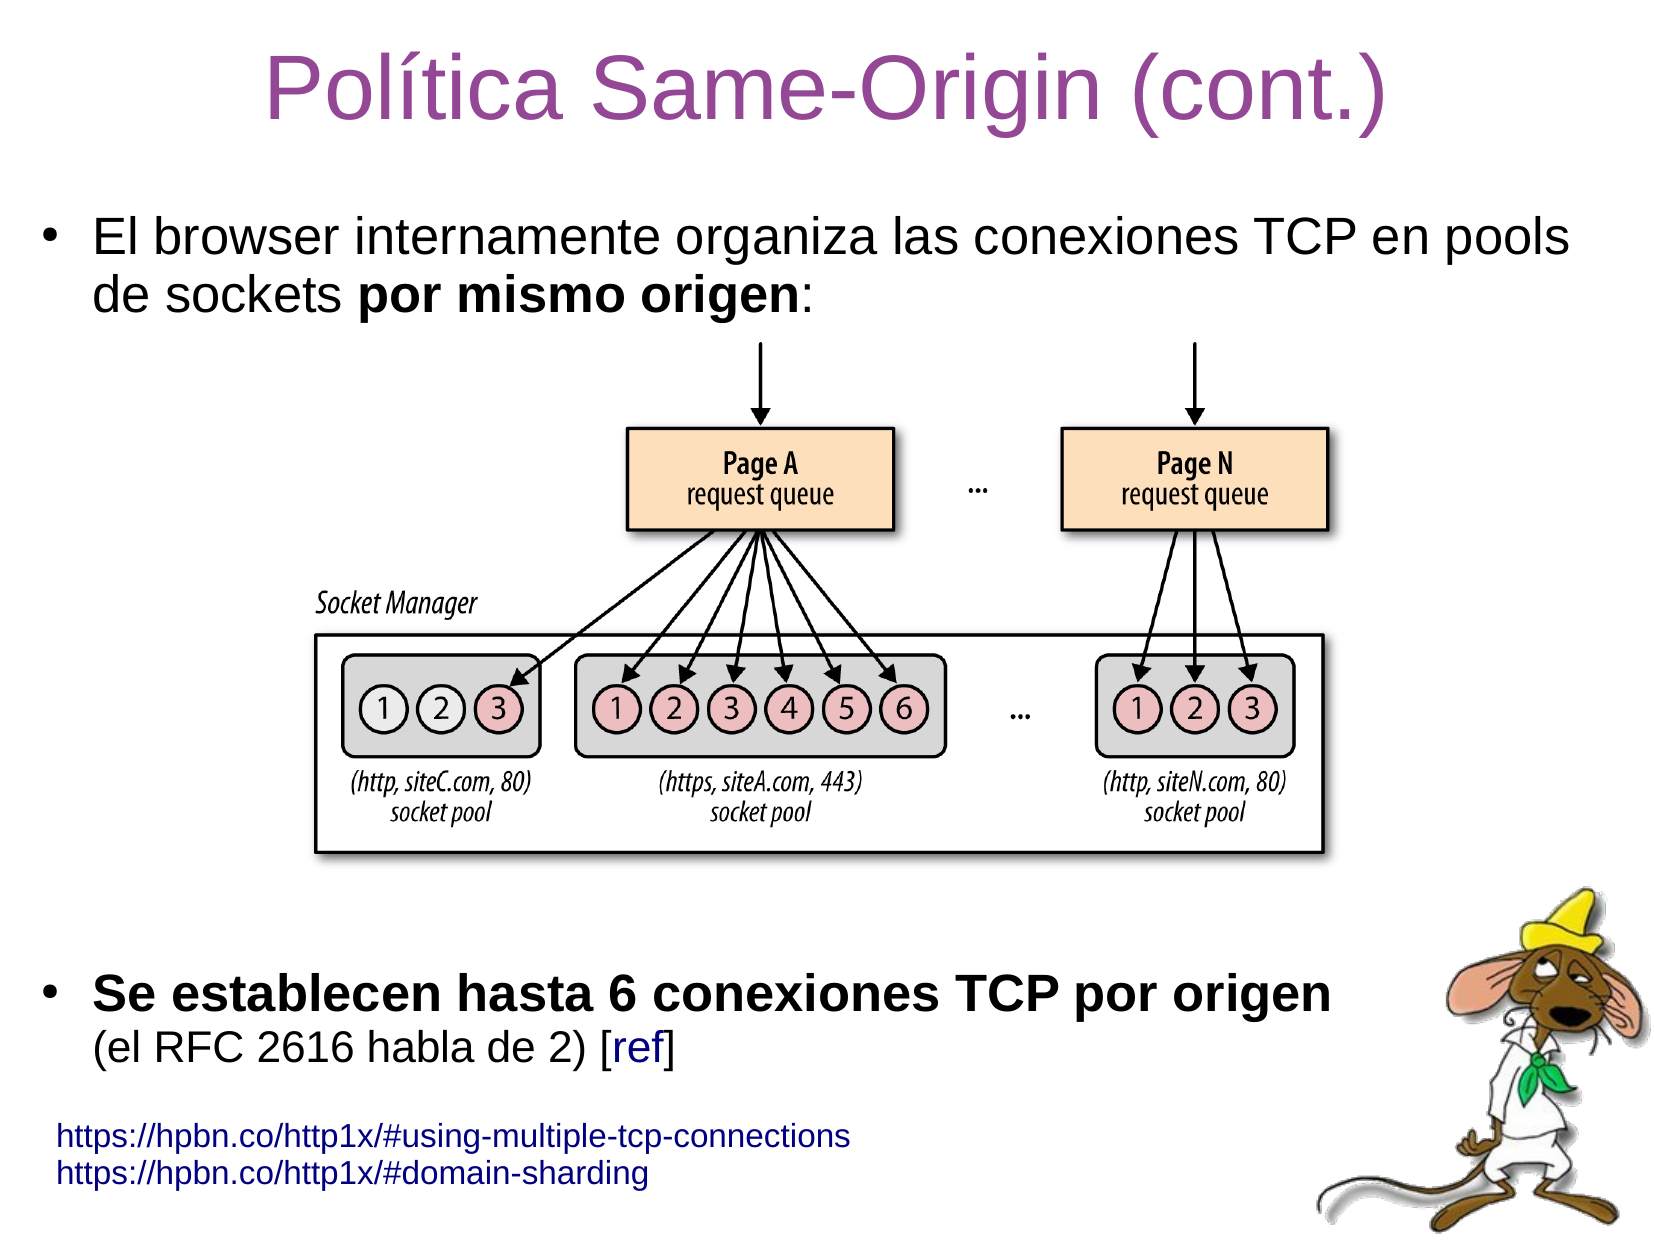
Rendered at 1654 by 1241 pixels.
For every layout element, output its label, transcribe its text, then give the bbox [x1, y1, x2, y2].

list El browser internamente organiza las conexiones TCP en pools de sockets por mismo origen: Se establecen hasta 6 conexiones TCP por origen (el RFC 2616 habla de 2) [ref] [23, 206, 1642, 1081]
title Política Same-Origin (cont.) [82, 0, 1571, 192]
picture [1308, 878, 1654, 1241]
text_box https://hpbn.co/http1x/#using-multiple-tcp-connections https://hpbn.co/http1x/#domain-sharding [41, 1110, 1308, 1241]
picture [304, 342, 1349, 875]
